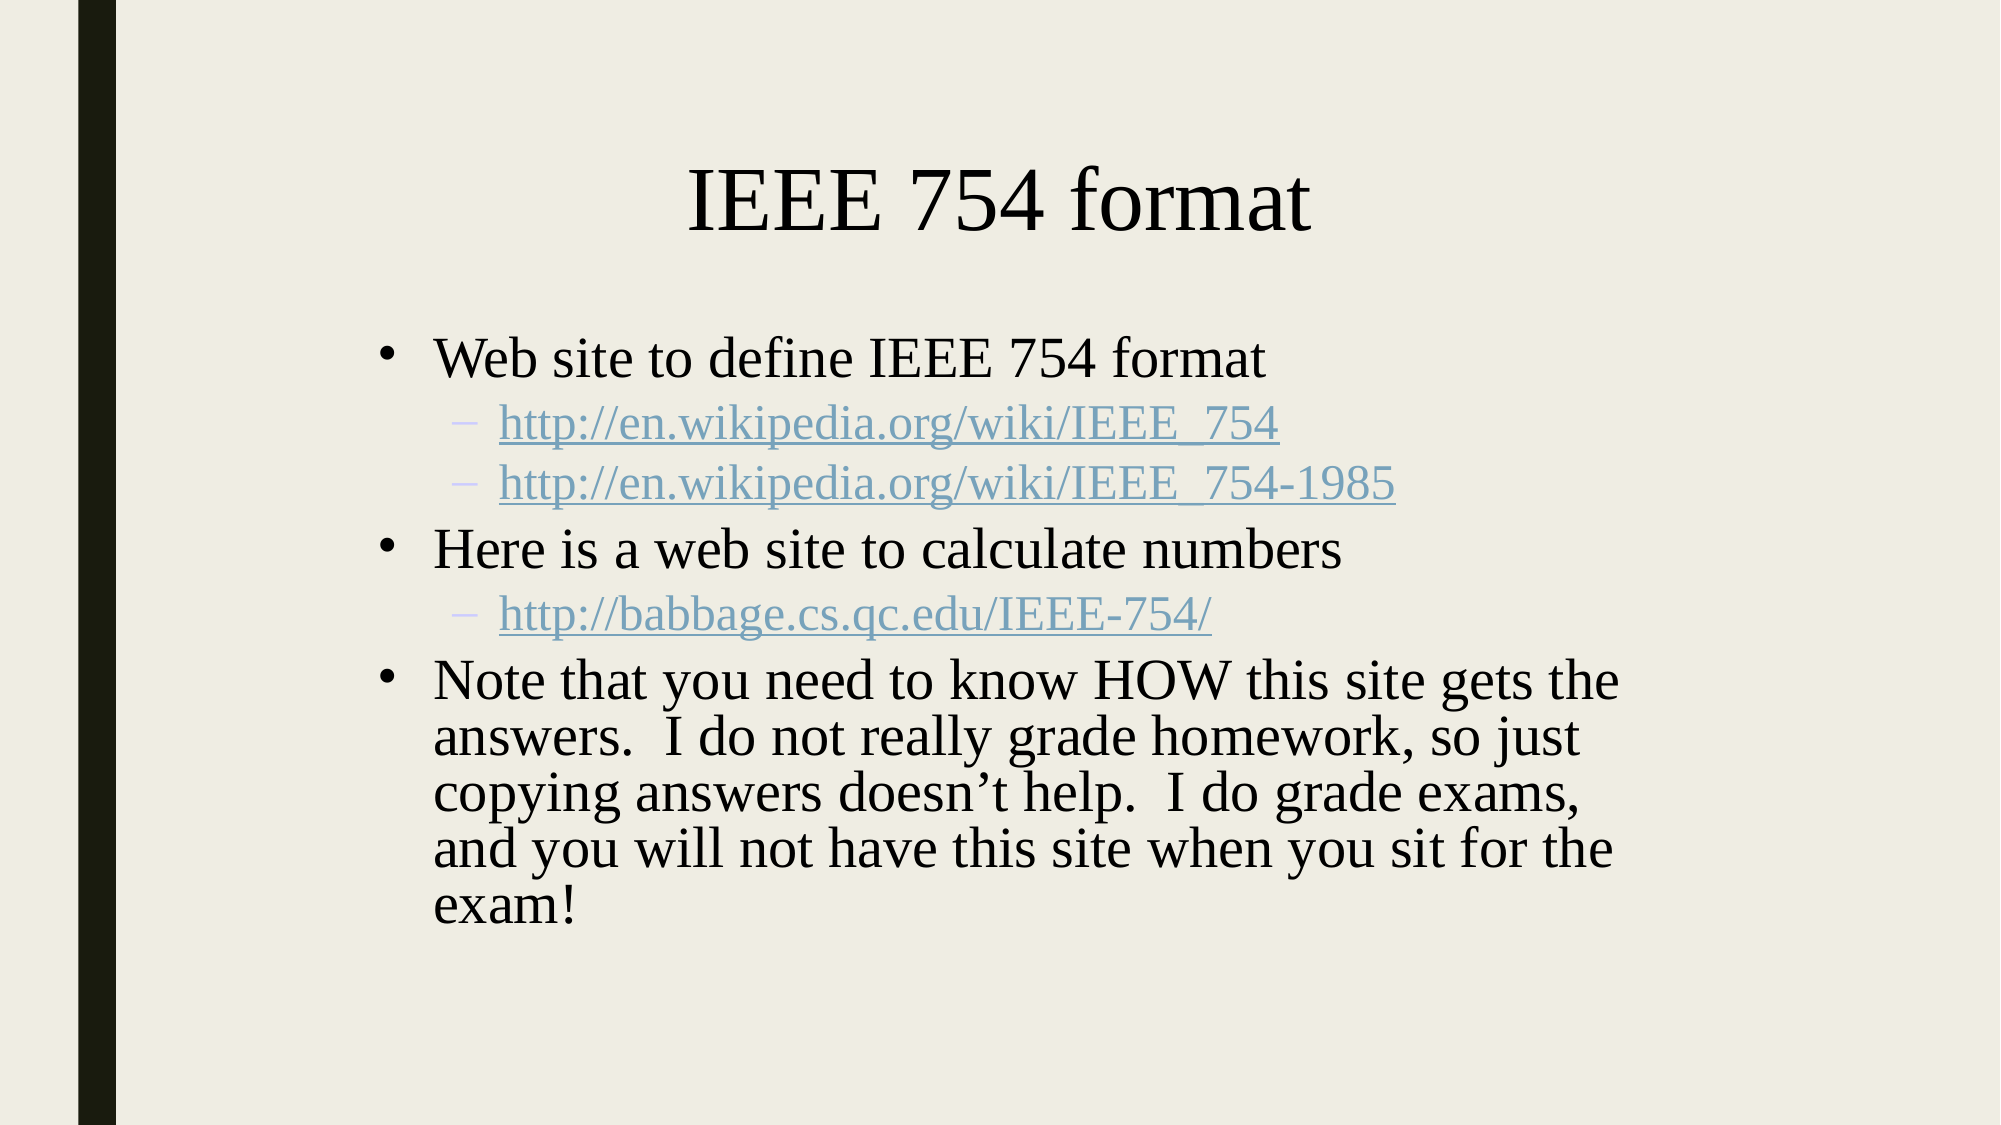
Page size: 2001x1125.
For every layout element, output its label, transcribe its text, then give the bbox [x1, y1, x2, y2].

text_box Web site to define IEEE 754 format http://en.wikipedia.org/wiki/IEEE_754 http://en.wikipedia.org/wiki/IEEE_754-1985 Here is a web site to calculate numbers http://babbage.cs.qc.edu/IEEE-754/ Note that you need to know HOW this site gets the answers. I do not really grade homework, so just copying answers doesn’t help. I do grade exams, and you will not have this site when you sit for the exam! [362, 324, 1638, 1000]
text_box IEEE 754 format [362, 99, 1638, 288]
